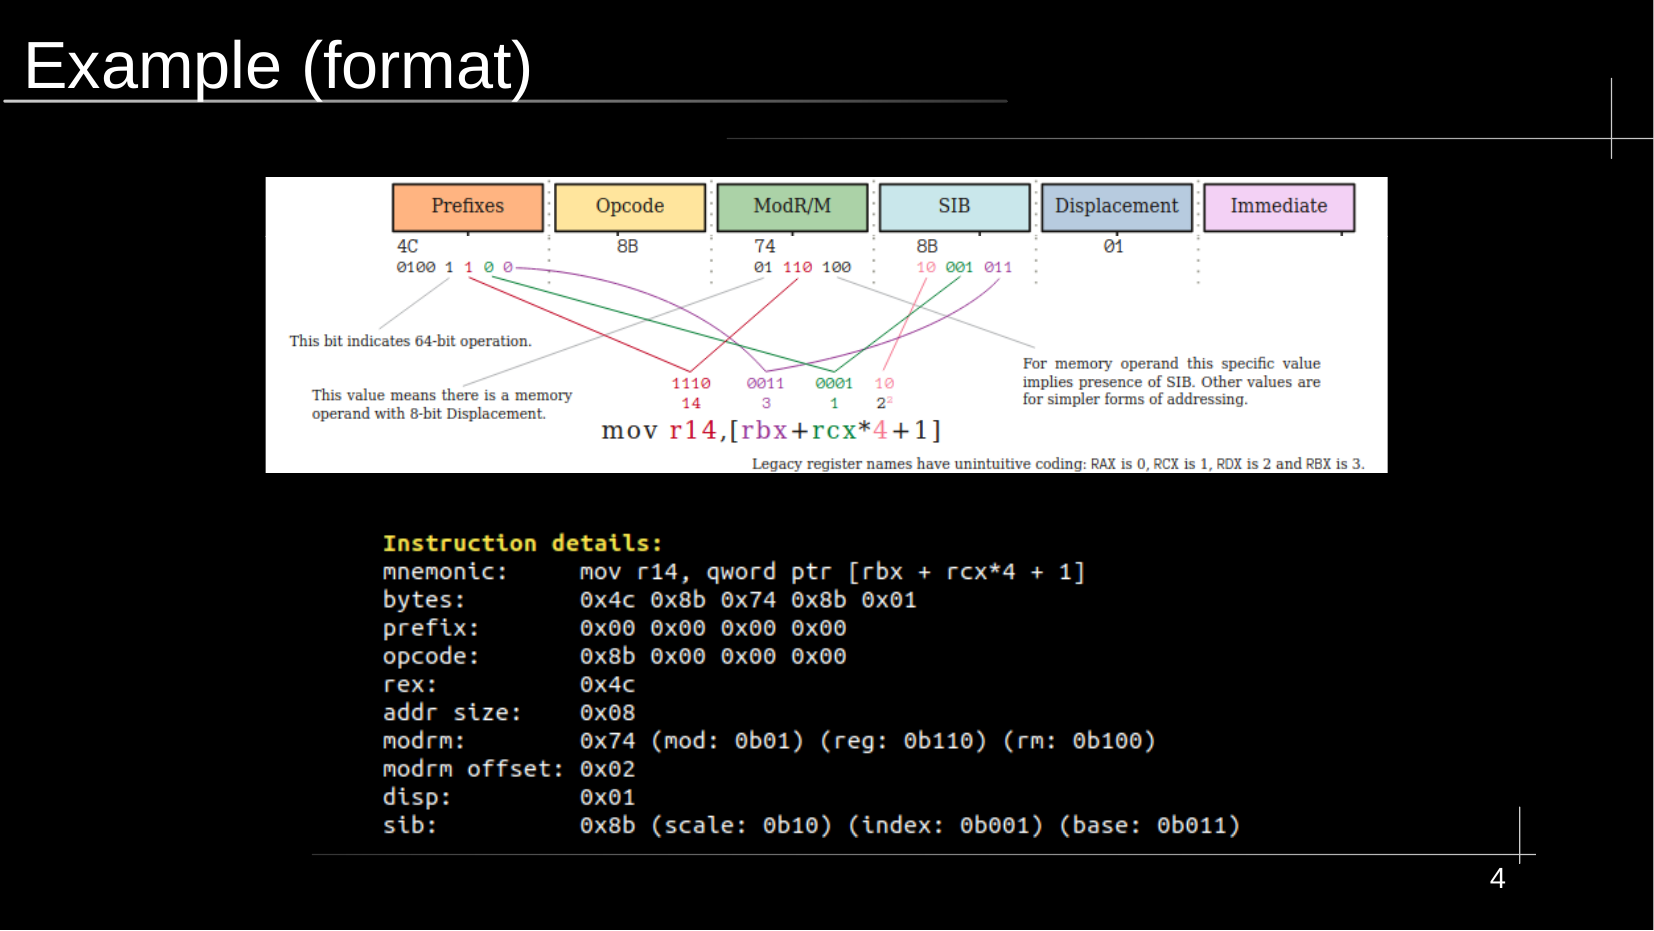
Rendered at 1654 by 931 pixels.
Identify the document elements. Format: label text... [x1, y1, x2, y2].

title Example (format) [23, 11, 1589, 119]
picture [265, 177, 1388, 473]
picture [383, 531, 1248, 838]
